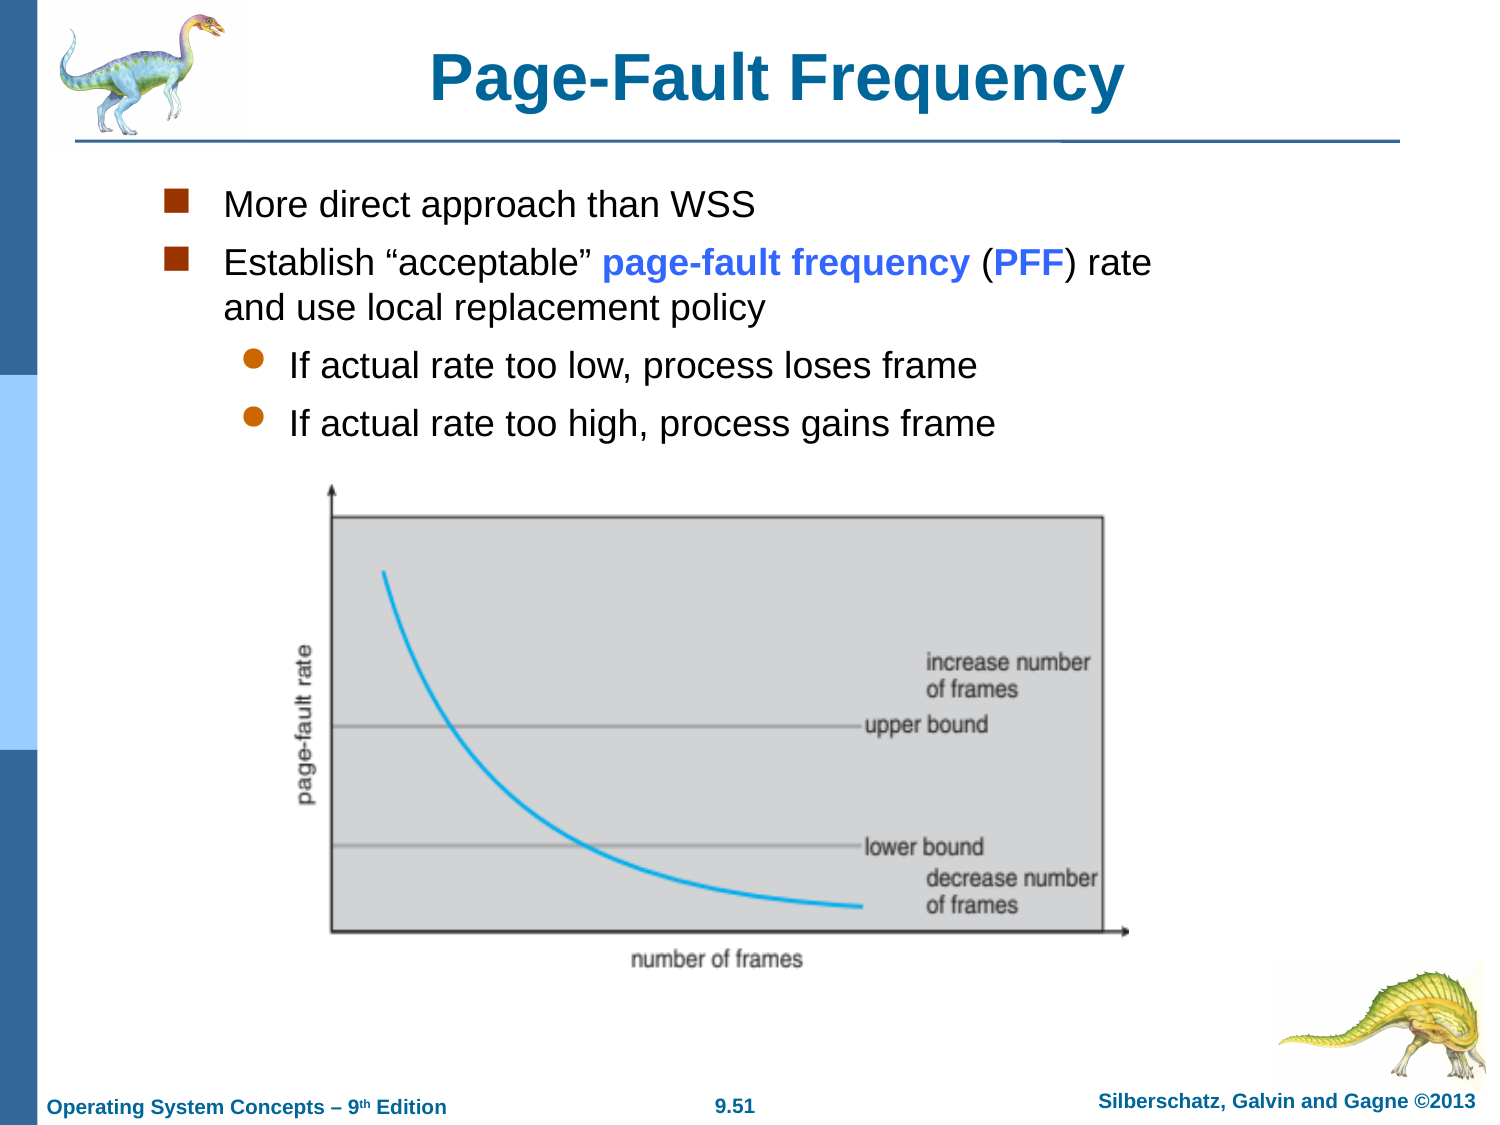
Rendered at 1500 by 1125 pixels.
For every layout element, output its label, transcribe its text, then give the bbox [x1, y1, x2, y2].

picture [46, 0, 243, 149]
list More direct approach than WSS Establish “acceptable” page-fault frequency (PFF) rate and use local replacement policy If actual rate too low, process loses frame If actual rate too high, process gains frame [152, 172, 1236, 446]
picture [1275, 959, 1486, 1090]
title Page-Fault Frequency [130, 26, 1425, 122]
picture [291, 484, 1129, 970]
